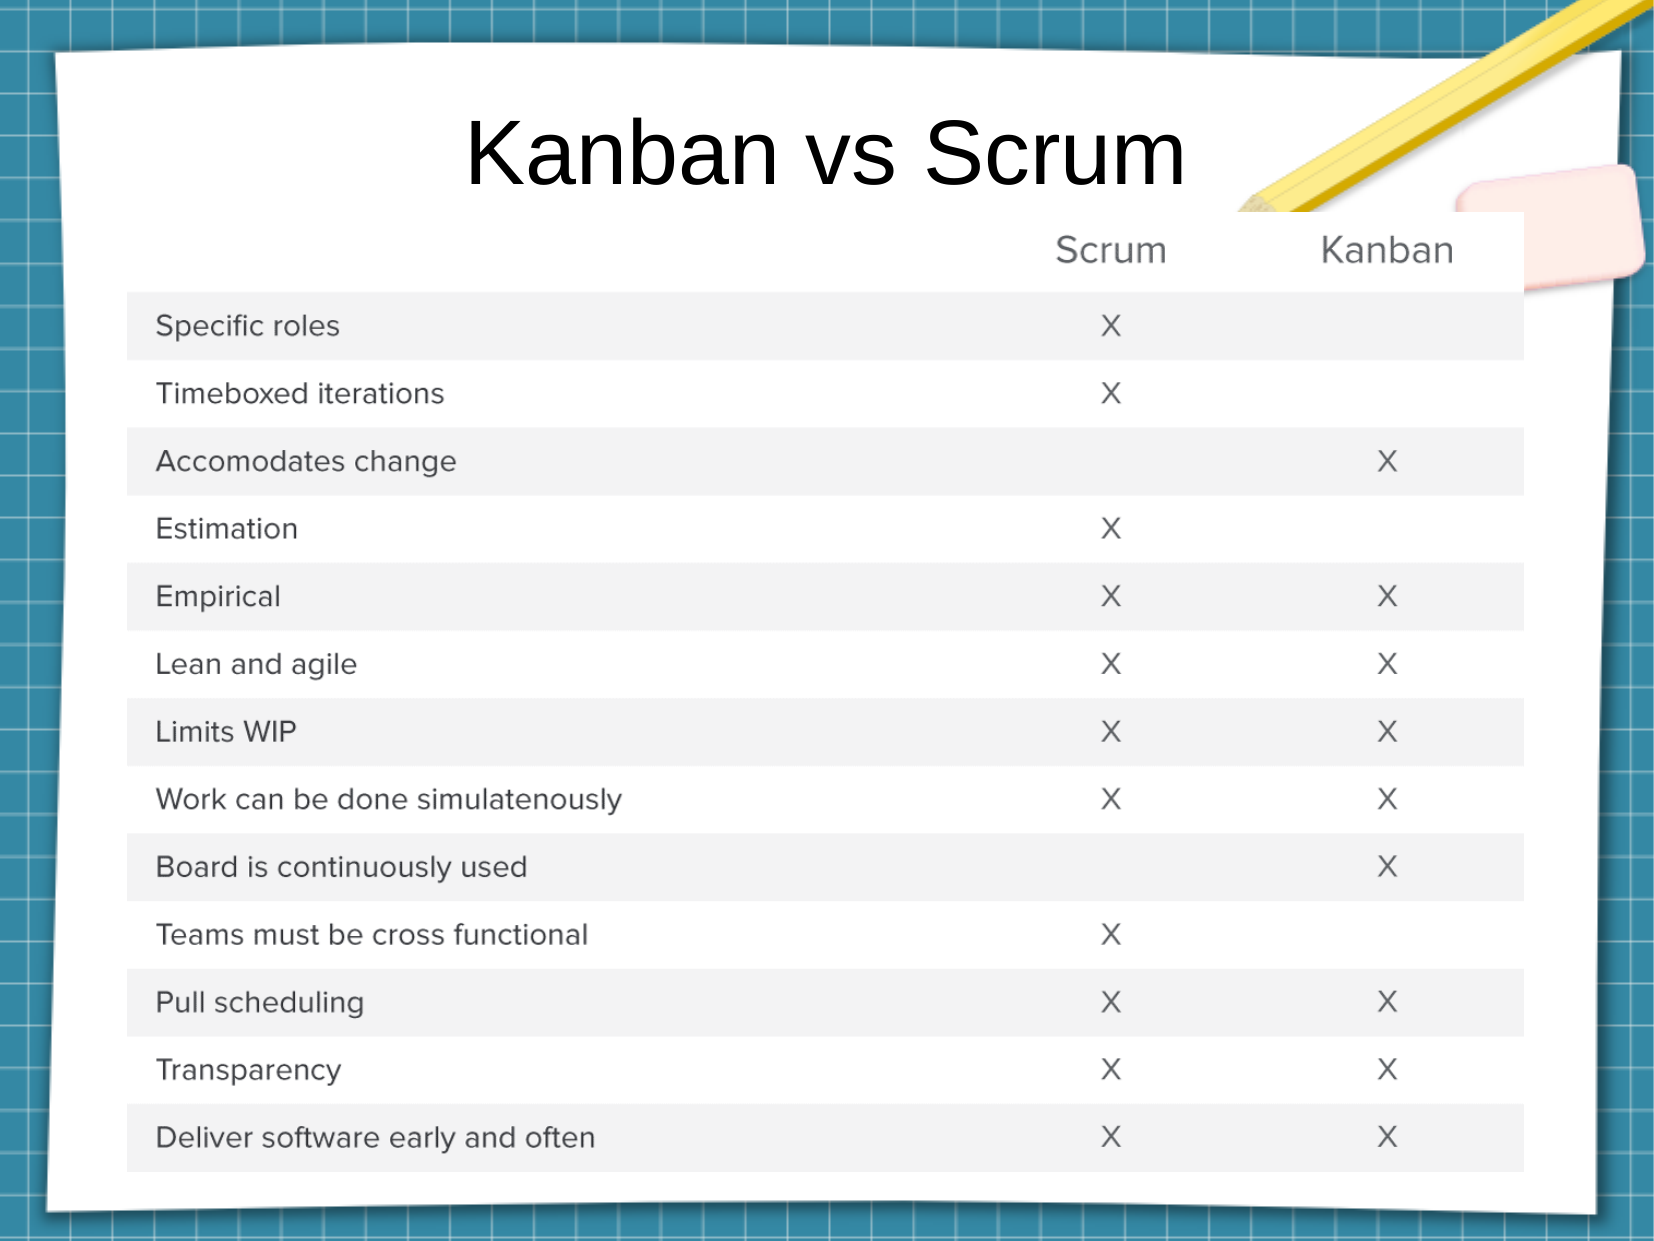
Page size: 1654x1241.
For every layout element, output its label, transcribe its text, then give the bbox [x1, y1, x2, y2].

title Kanban vs Scrum [82, 49, 1571, 257]
picture [0, 0, 1654, 1241]
